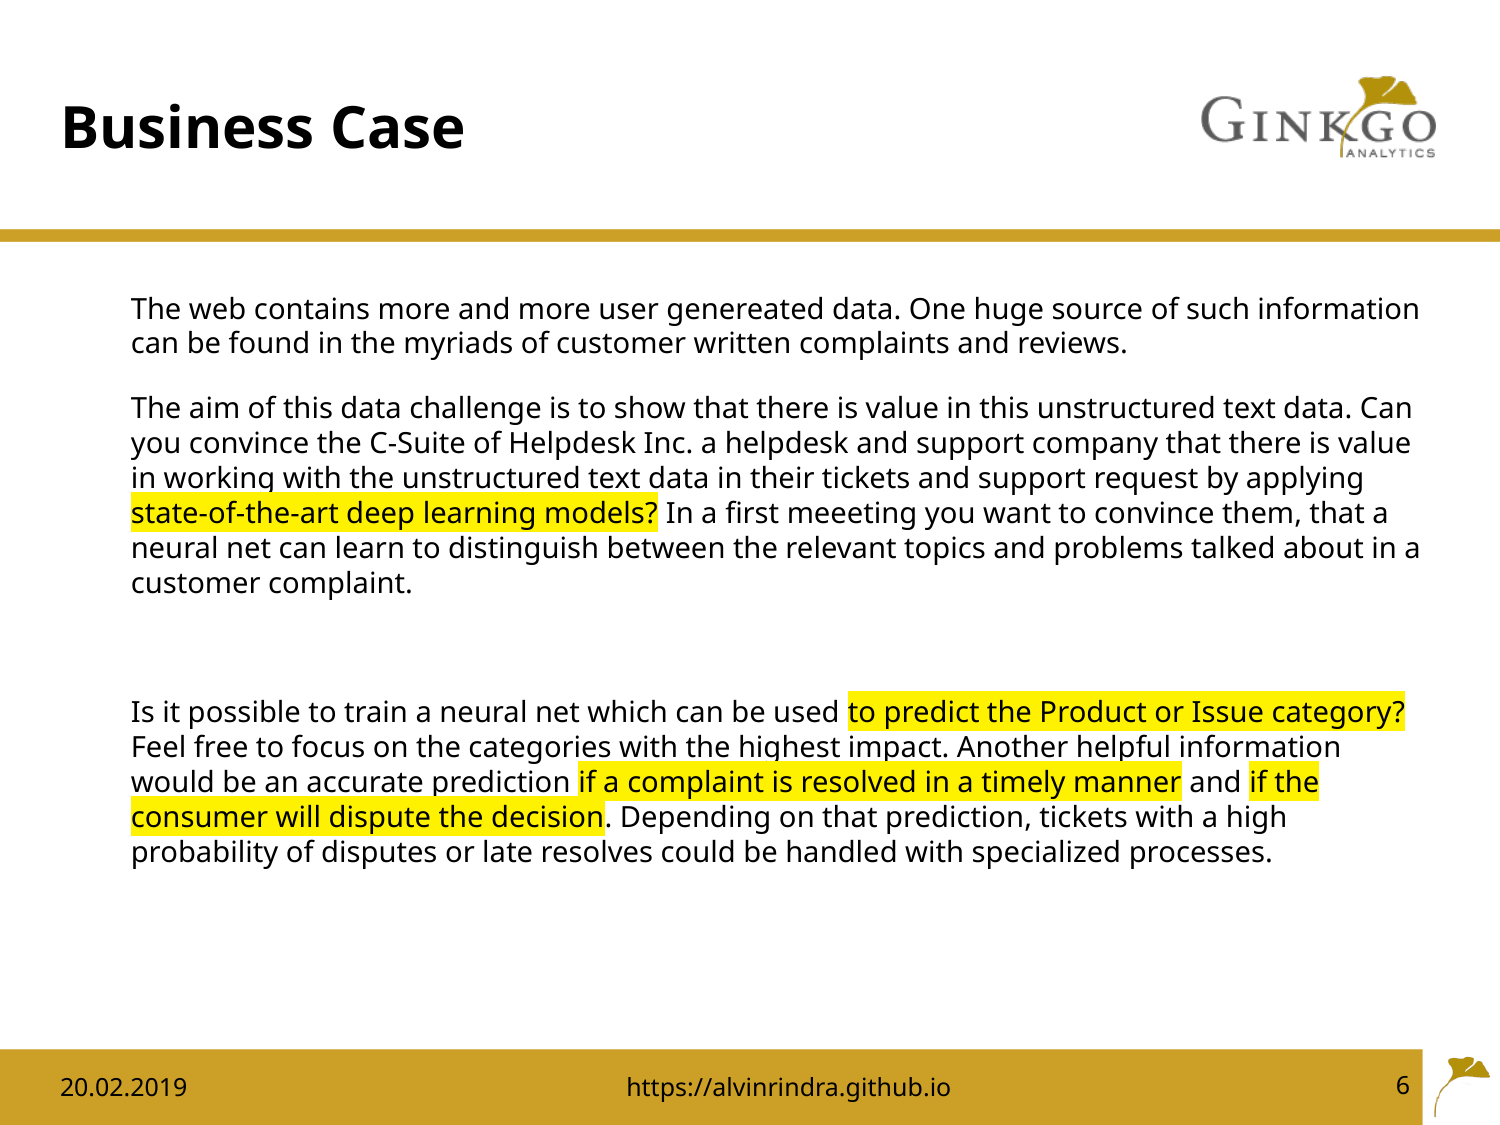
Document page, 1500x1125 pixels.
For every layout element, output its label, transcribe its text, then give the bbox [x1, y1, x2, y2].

text_box <number> [1196, 1056, 1425, 1117]
picture [0, 0, 1500, 1125]
list The web contains more and more user genereated data. One huge source of such information can be found in the myriads of customer written complaints and reviews. The aim of this data challenge is to show that there is value in this unstructured text data. Can you convince the C-Suite of Helpdesk Inc. a helpdesk and support company that there is value in working with the unstructured text data in their tickets and support request by applying state-of-the-art deep learning models? In a first meeeting you want to convince them, that a neural net can learn to distinguish between the relevant topics and problems talked about in a customer complaint. Is it possible to train a neural net which can be used to predict the Product or Issue category? Feel free to focus on the categories with the highest impact. Another helpful information would be an accurate prediction if a complaint is resolved in a timely manner and if the consumer will dispute the decision. Depending on that prediction, tickets with a high probability of disputes or late resolves could be handled with specialized processes. [60, 289, 1425, 1081]
list Business Case [60, 90, 1054, 274]
text_box 20.02.2019 [60, 1056, 266, 1117]
text_box https://alvinrindra.github.io [266, 1056, 993, 1117]
